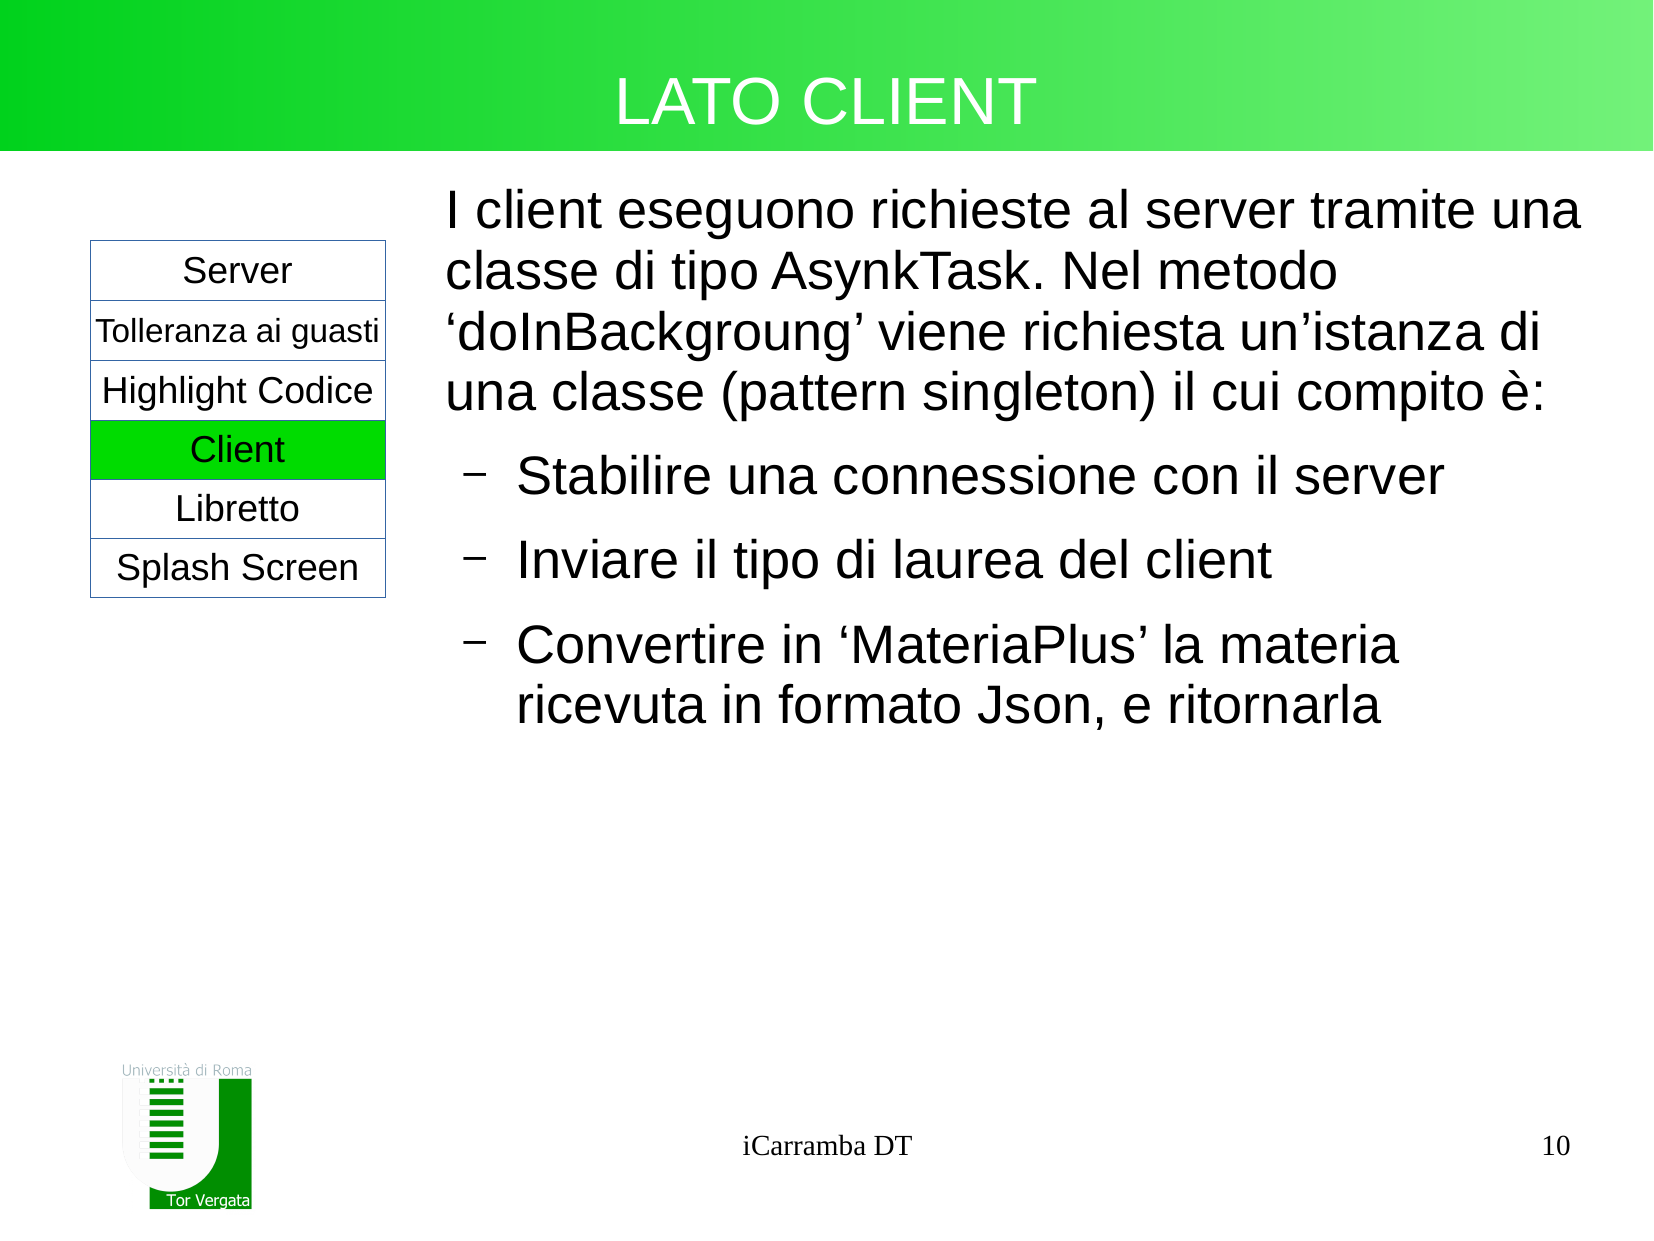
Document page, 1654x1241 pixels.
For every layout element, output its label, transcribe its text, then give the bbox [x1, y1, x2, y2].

text_box Client [90, 420, 386, 479]
list I client eseguono richieste al server tramite una classe di tipo AsynkTask. Nel metodo ‘doInBackgroung’ viene richiesta un’istanza di una classe (pattern singleton) il cui compito è: Stabilire una connessione con il server Inviare il tipo di laurea del client Convertire in ‘MateriaPlus’ la materia ricevuta in formato Json, e ritornarla [375, 180, 1591, 1051]
text_box Splash Screen [90, 538, 386, 598]
text_box Tolleranza ai guasti [90, 300, 386, 360]
text_box Server [90, 240, 386, 300]
title LATO CLIENT [82, 49, 1571, 155]
text_box Libretto [90, 479, 386, 538]
text_box Highlight Codice [90, 360, 386, 420]
picture [120, 1061, 256, 1215]
